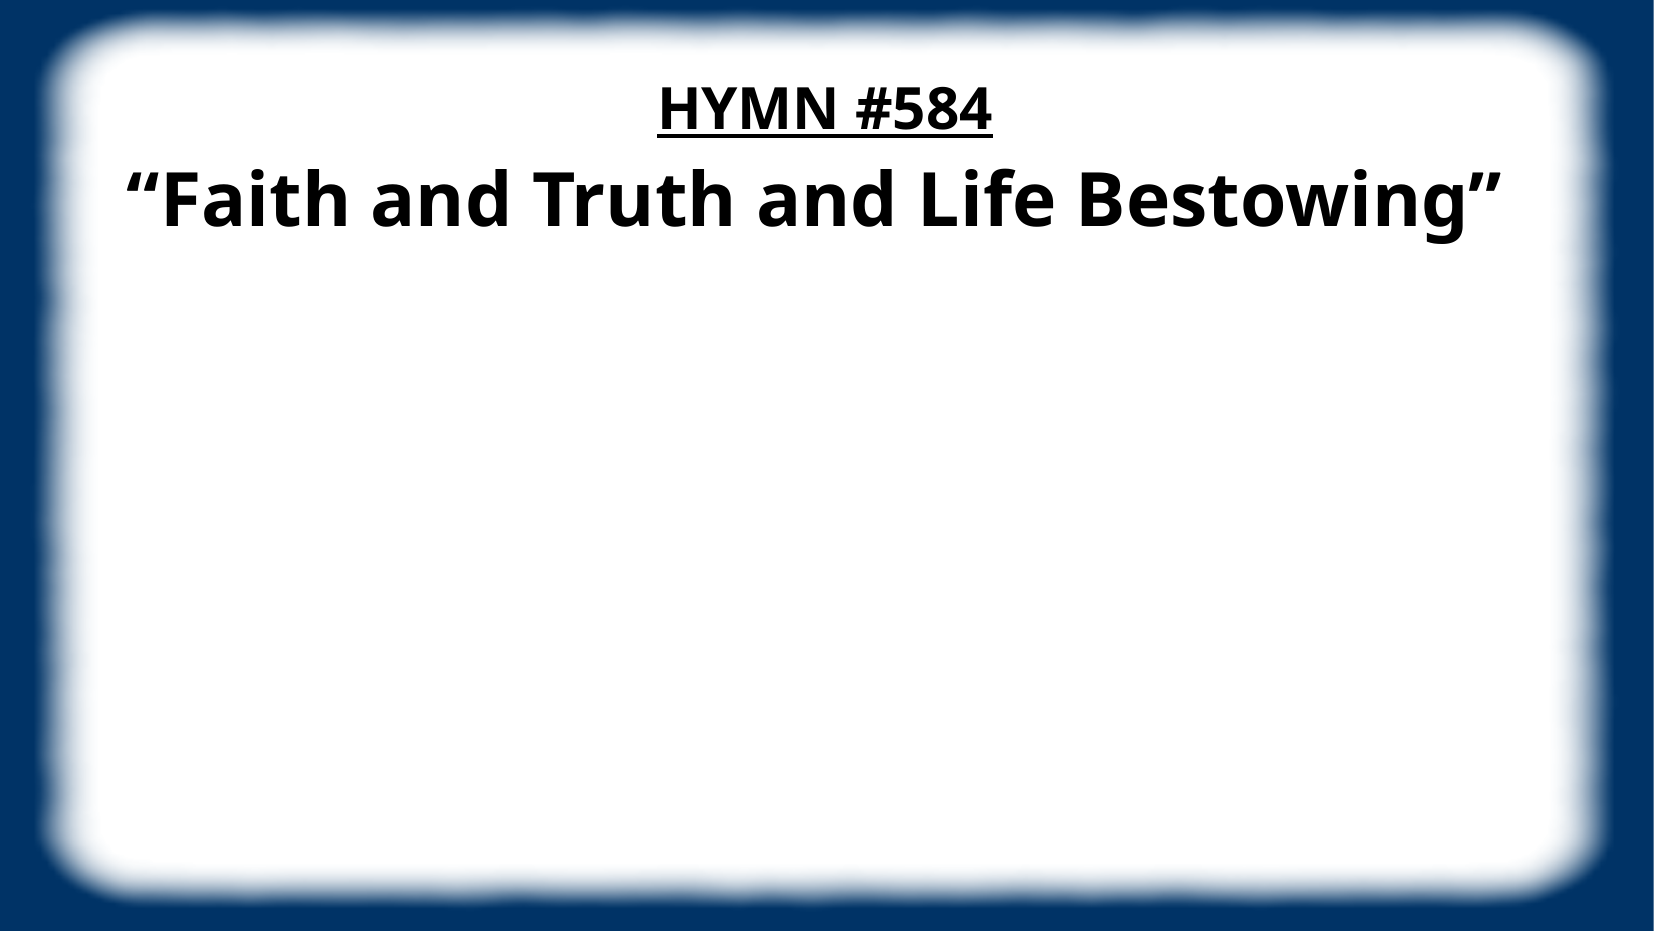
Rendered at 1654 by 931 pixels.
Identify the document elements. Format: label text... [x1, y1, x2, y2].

picture [0, 0, 1654, 931]
text_box HYMN #584 “Faith and Truth and Life Bestowing” [105, 60, 1546, 252]
